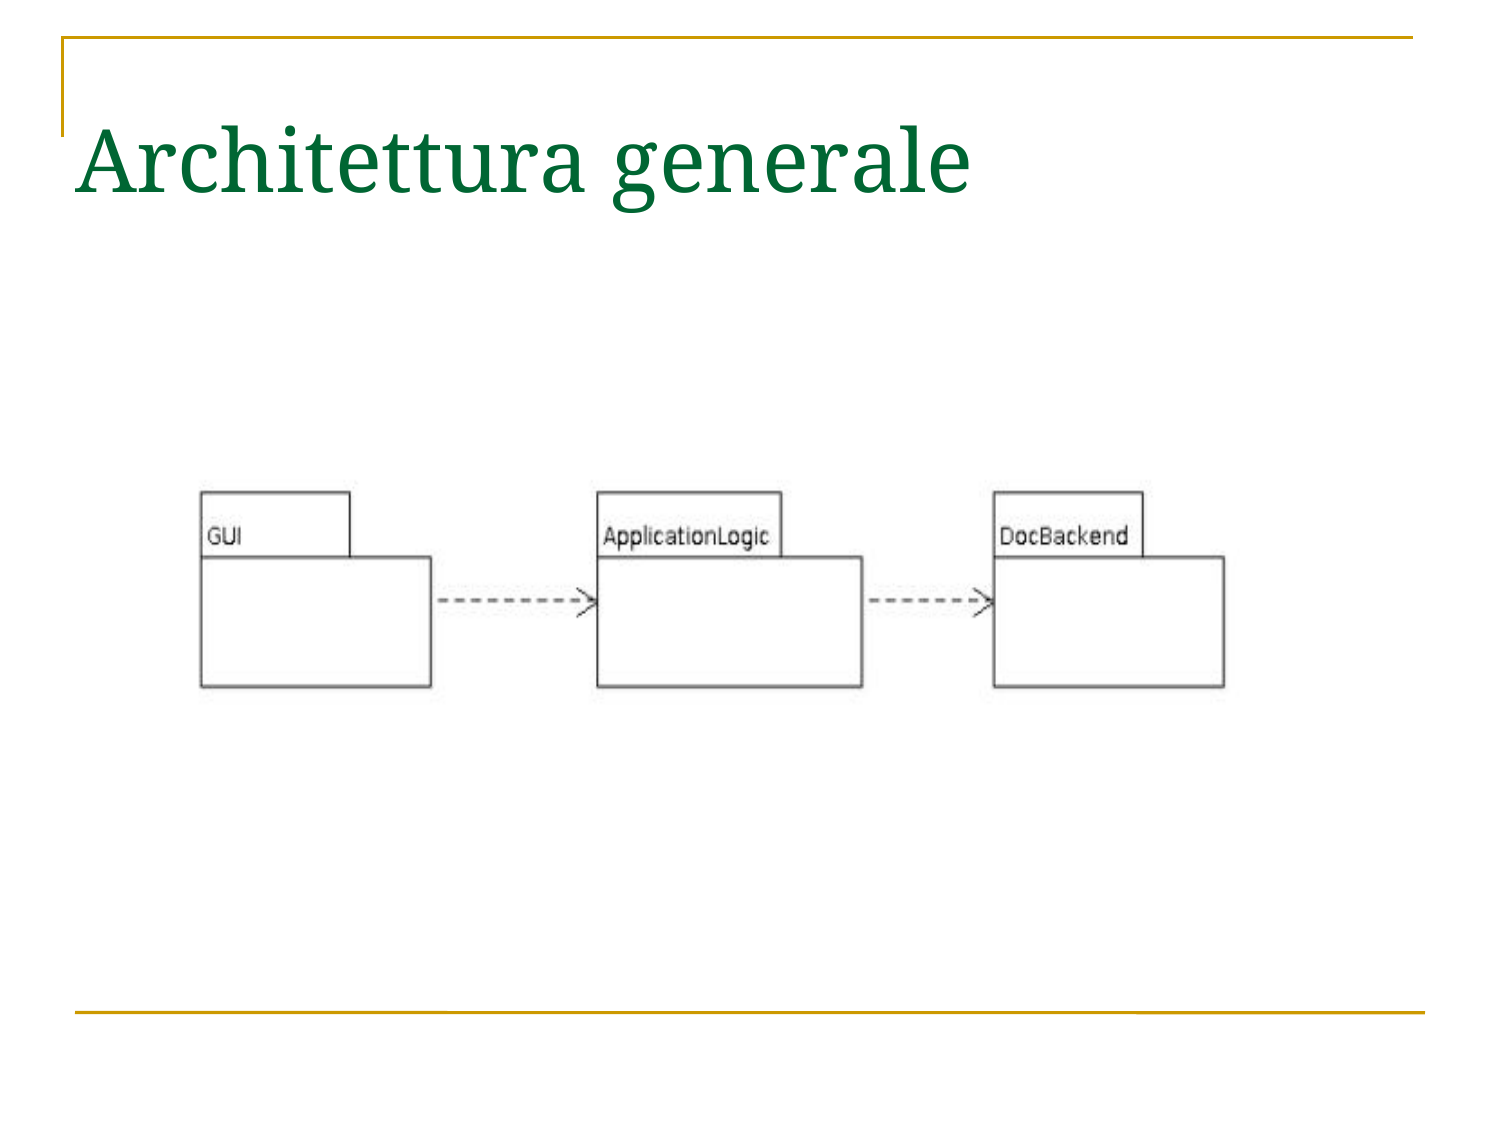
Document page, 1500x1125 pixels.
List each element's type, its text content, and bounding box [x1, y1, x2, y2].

title Architettura generale [75, 52, 1424, 264]
picture [156, 412, 1276, 788]
